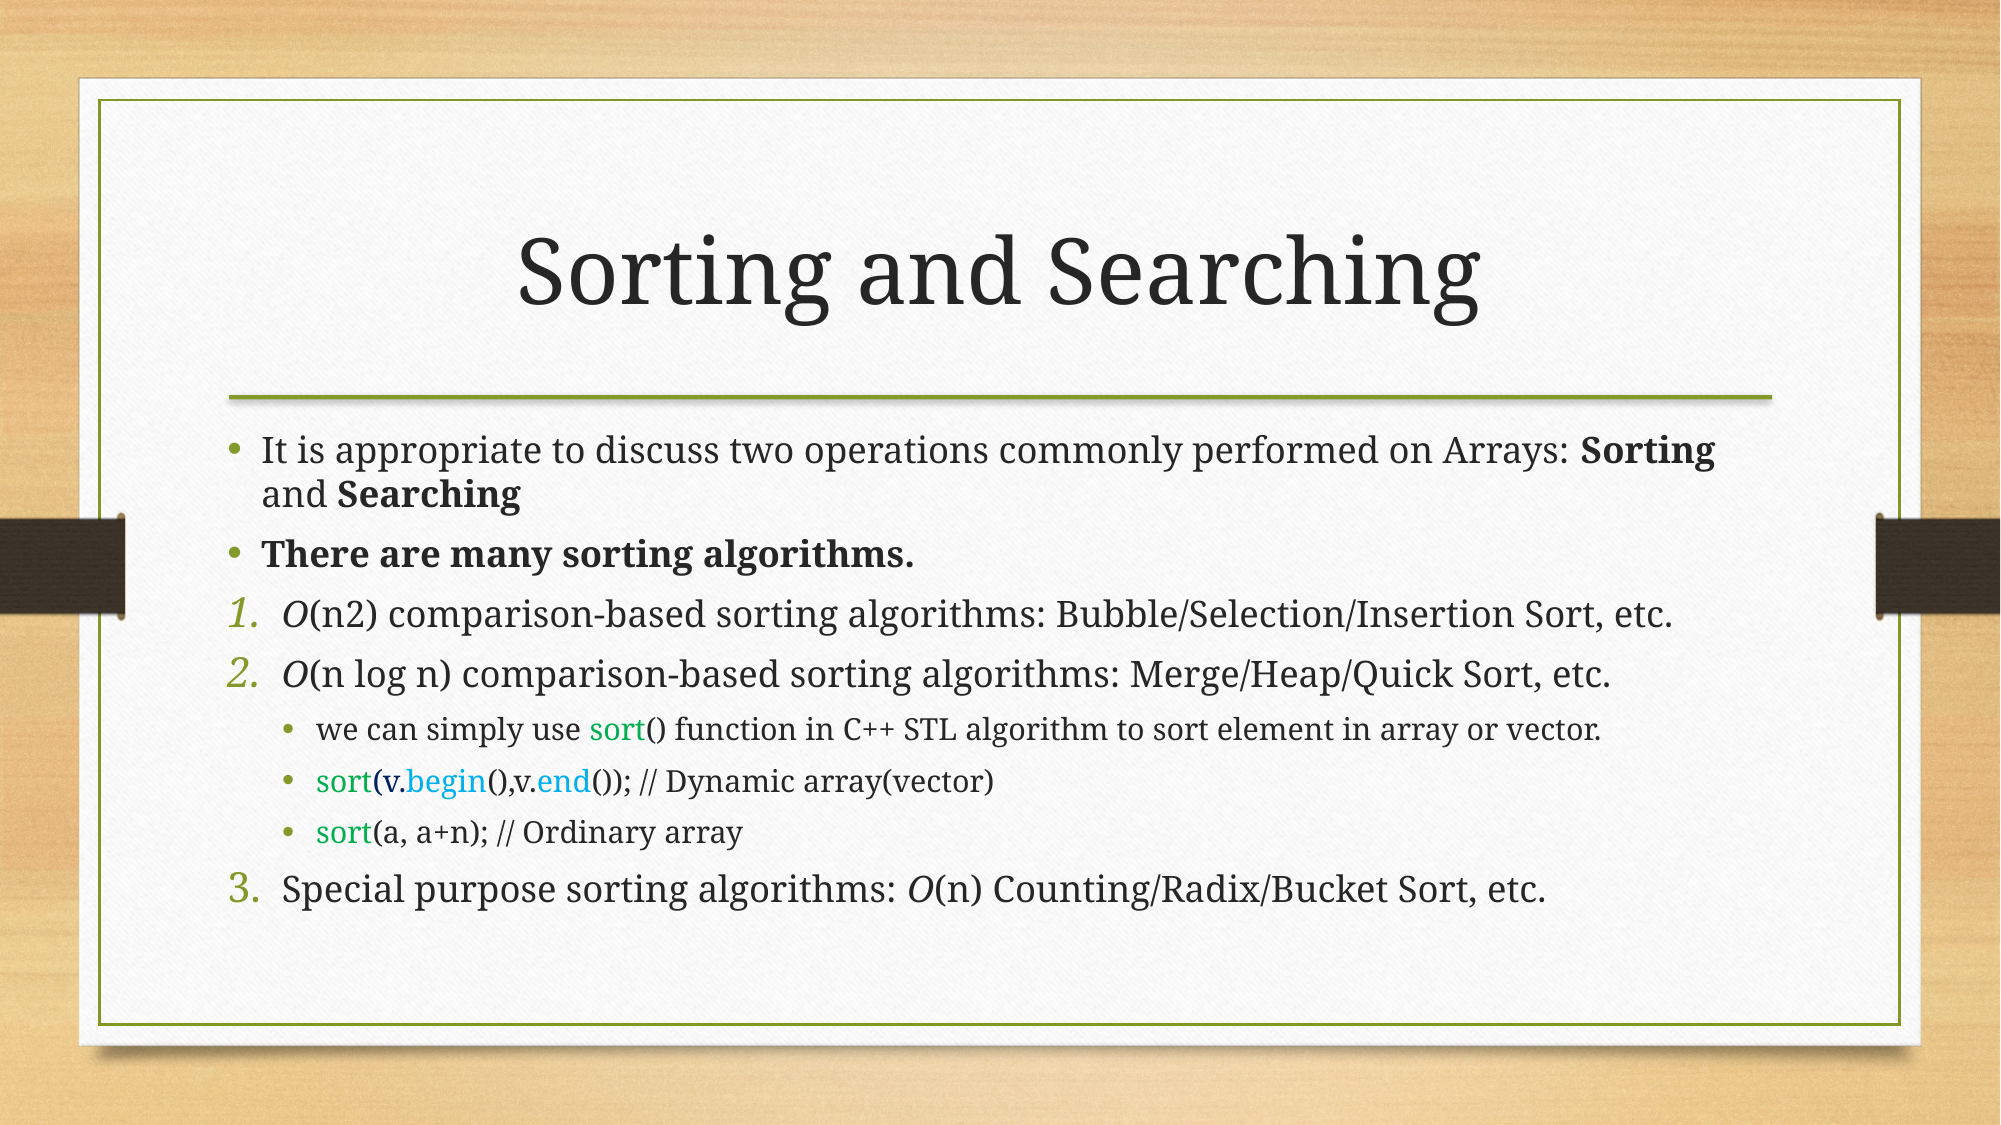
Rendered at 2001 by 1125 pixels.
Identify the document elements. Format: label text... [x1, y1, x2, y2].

text_box Sorting and Searching [212, 161, 1788, 375]
picture [0, 0, 2001, 1125]
text_box It is appropriate to discuss two operations commonly performed on Arrays: Sorting and Searching There are many sorting algorithms. O(n2) comparison-based sorting algorithms: Bubble/Selection/Insertion Sort, etc. O(n log n) comparison-based sorting algorithms: Merge/Heap/Quick Sort, etc. we can simply use sort() function in C++ STL algorithm to sort element in array or vector. sort(v.begin(),v.end()); // Dynamic array(vector) sort(a, a+n); // Ordinary array Special purpose sorting algorithms: O(n) Counting/Radix/Bucket Sort, etc. [212, 419, 1788, 964]
